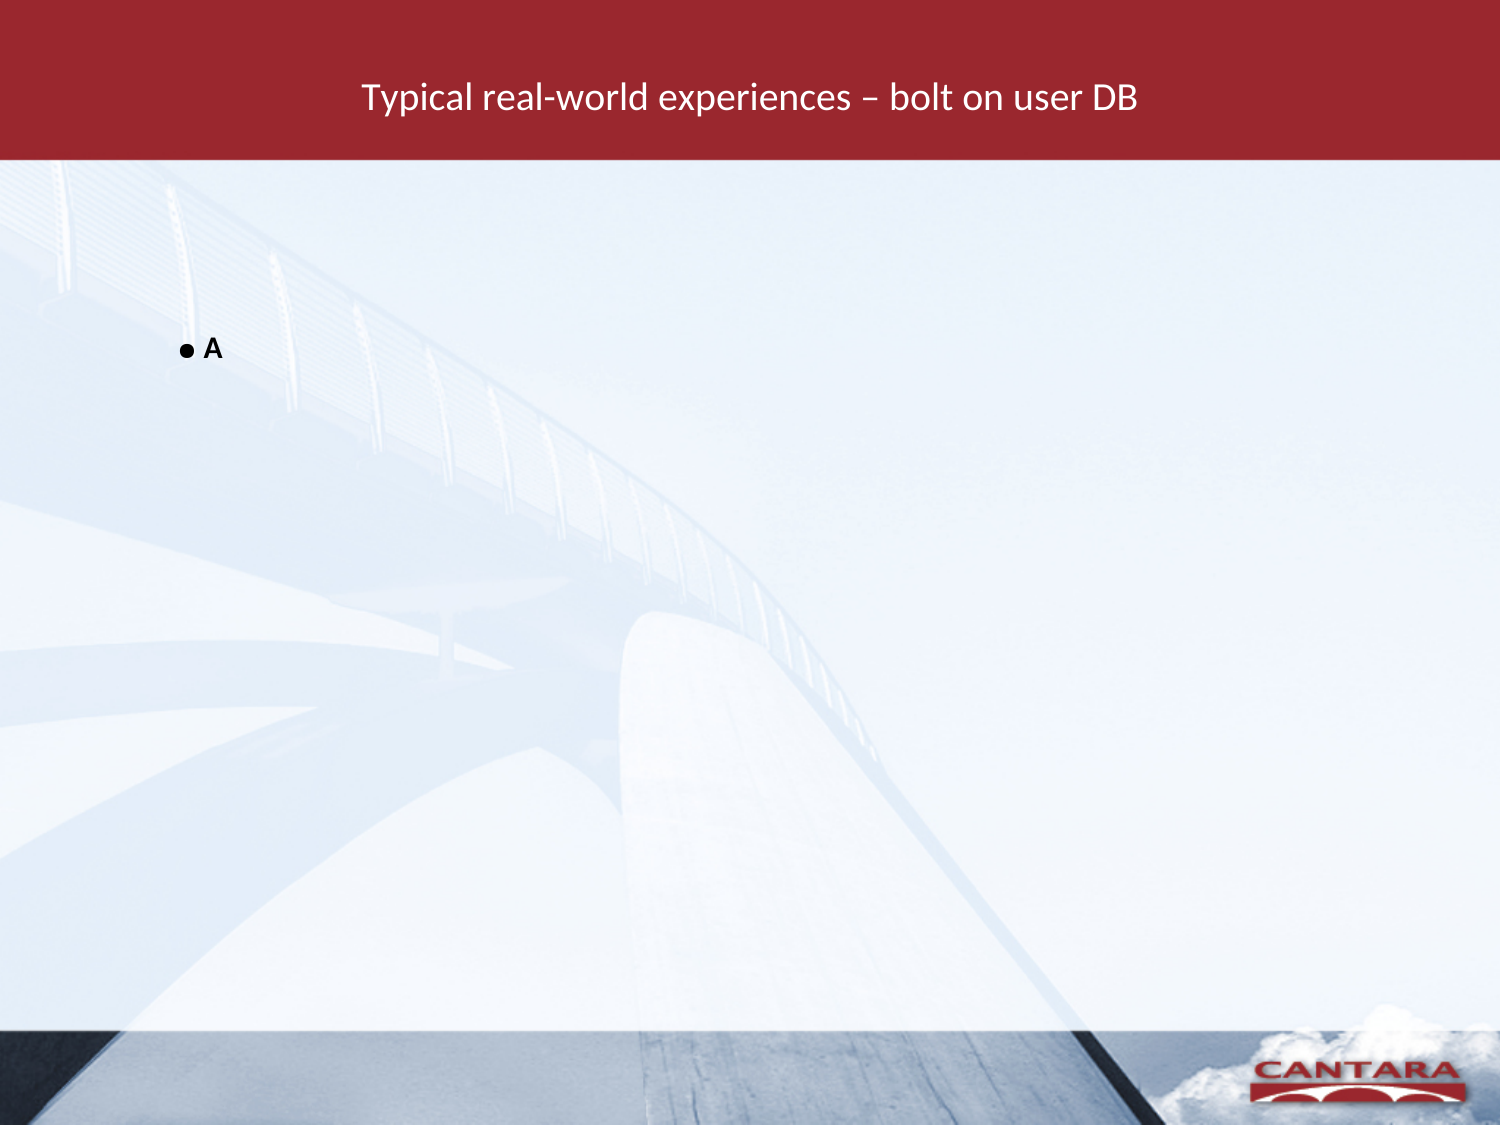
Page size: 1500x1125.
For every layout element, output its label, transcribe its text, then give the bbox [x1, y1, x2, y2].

picture [0, 0, 1500, 1125]
text_box Typical real-world experiences – bolt on user DB [75, 45, 1426, 163]
text_box A [162, 312, 1363, 458]
